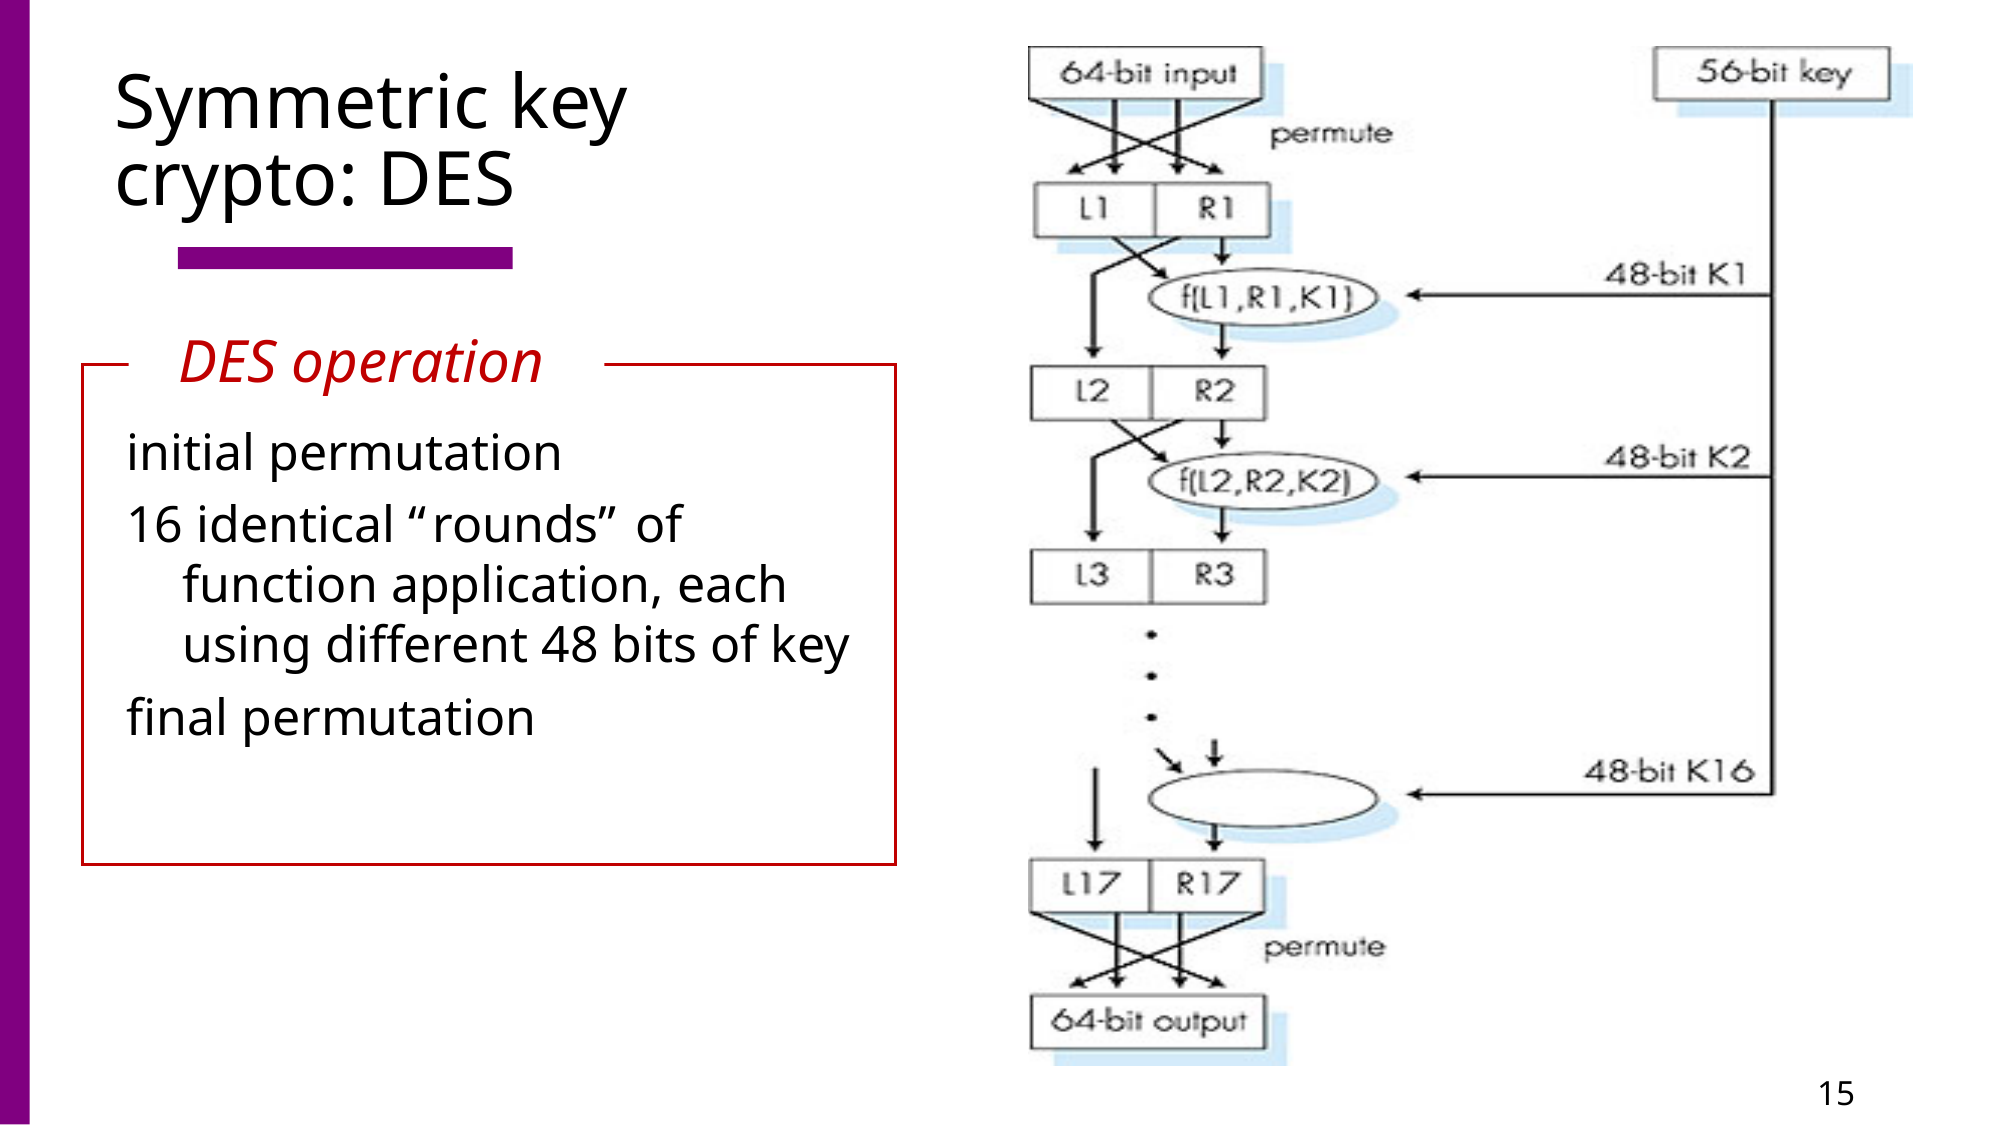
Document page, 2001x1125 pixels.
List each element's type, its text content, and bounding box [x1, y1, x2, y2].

text_box [82, 317, 896, 865]
text_box DES operation [163, 316, 560, 402]
list initial permutation 16 identical “rounds” of function application, each using different 48 bits of key final permutation [111, 412, 883, 821]
title Symmetric key crypto: DES [64, 49, 924, 238]
picture [1028, 46, 1913, 1066]
